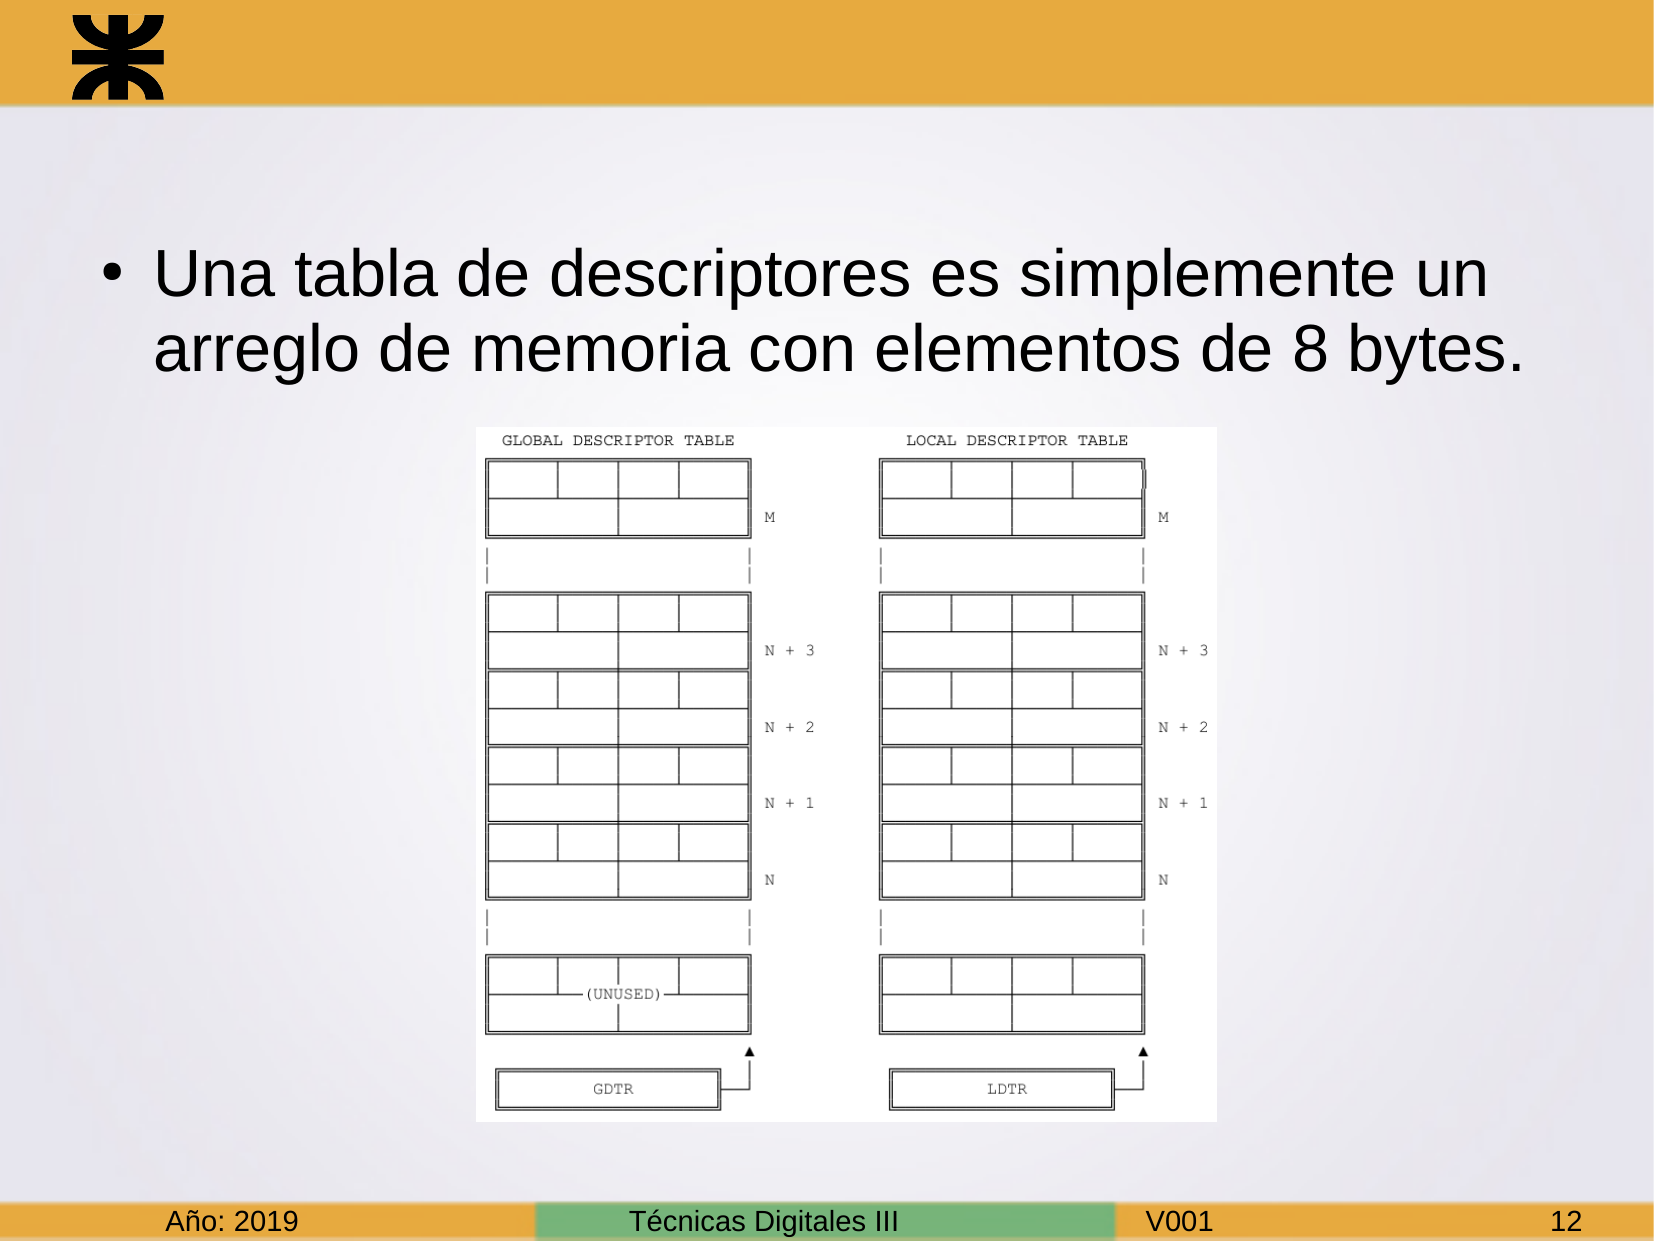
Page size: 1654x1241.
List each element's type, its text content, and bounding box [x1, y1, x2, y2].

picture [0, 0, 1654, 1241]
list Una tabla de descriptores es simplemente un arreglo de memoria con elementos de 8 bytes. [82, 236, 1571, 956]
